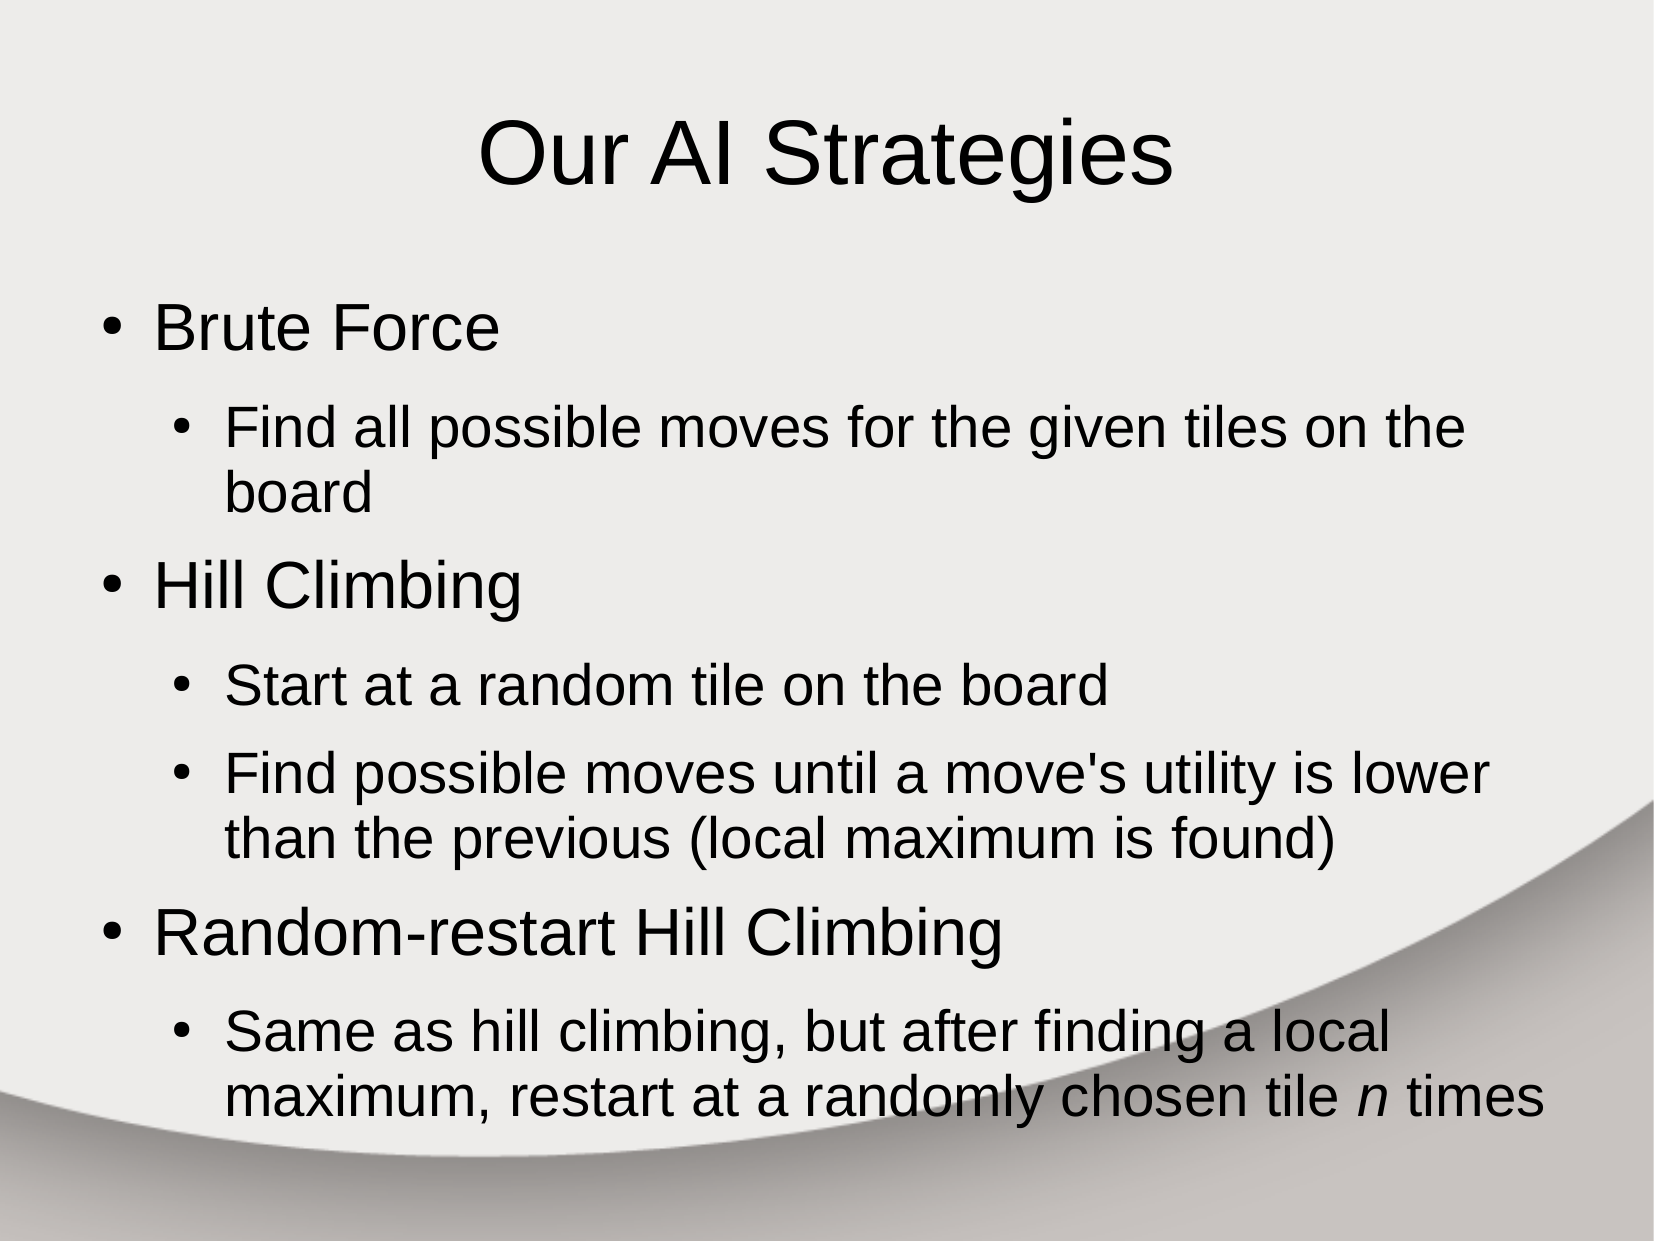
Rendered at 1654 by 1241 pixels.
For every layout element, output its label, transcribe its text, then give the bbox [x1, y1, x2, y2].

list Brute Force Find all possible moves for the given tiles on the board Hill Climbing Start at a random tile on the board Find possible moves until a move's utility is lower than the previous (local maximum is found) Random-restart Hill Climbing Same as hill climbing, but after finding a local maximum, restart at a randomly chosen tile n times [82, 290, 1571, 1128]
title Our AI Strategies [82, 56, 1571, 250]
picture [0, 0, 1654, 1241]
